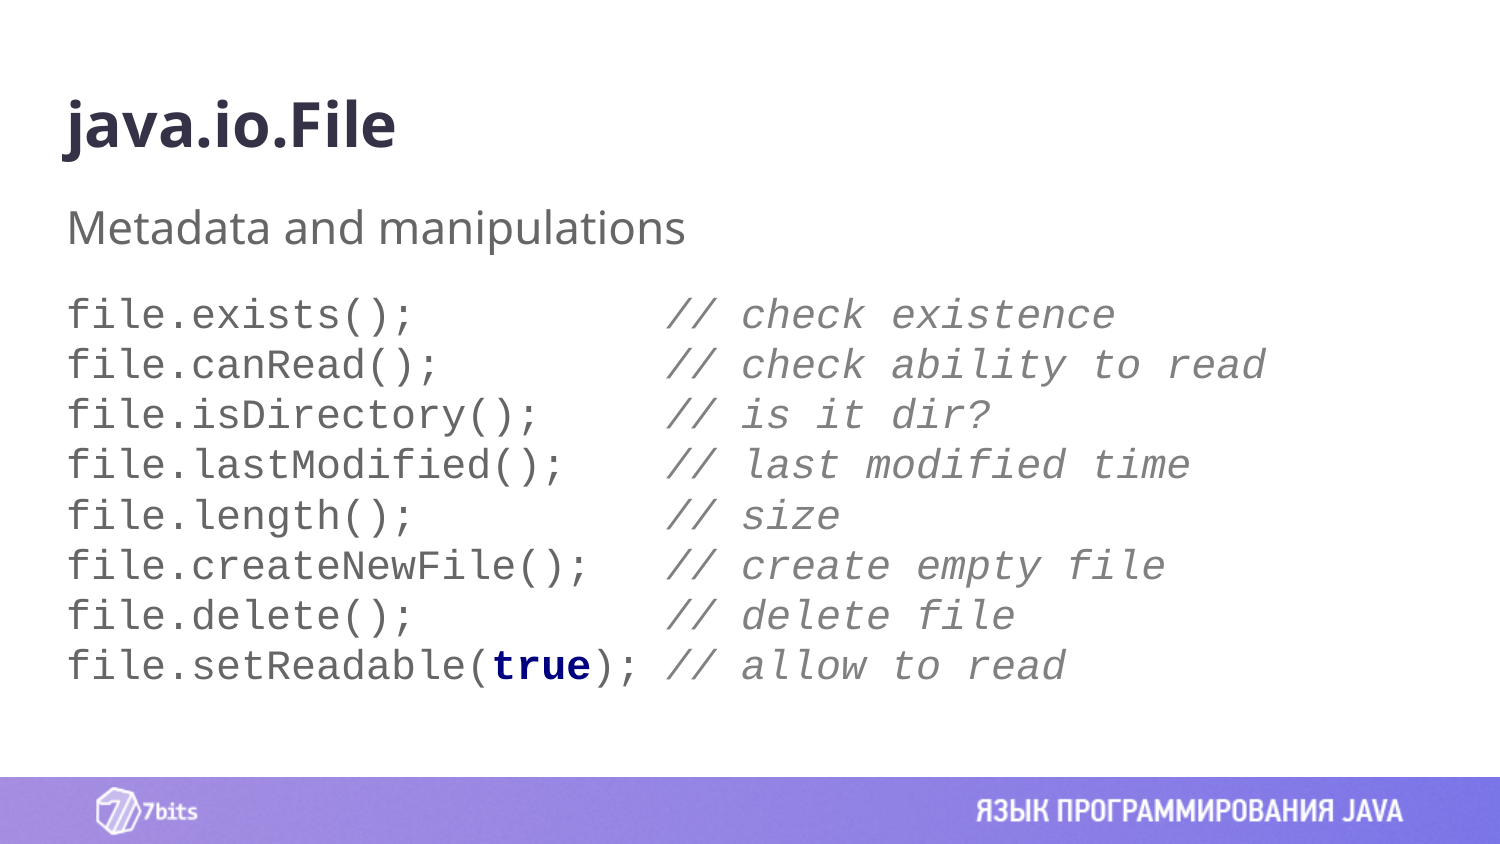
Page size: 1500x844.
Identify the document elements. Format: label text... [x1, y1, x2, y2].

list Metadata and manipulations file.exists(); // check existence file.canRead(); // check ability to read file.isDirectory(); // is it dir? file.lastModified(); // last modified time file.length(); // size file.createNewFile(); // create empty file file.delete(); // delete file file.setReadable(true); // allow to read [51, 184, 1449, 745]
picture [0, 777, 1500, 844]
title java.io.File [51, 69, 1449, 164]
